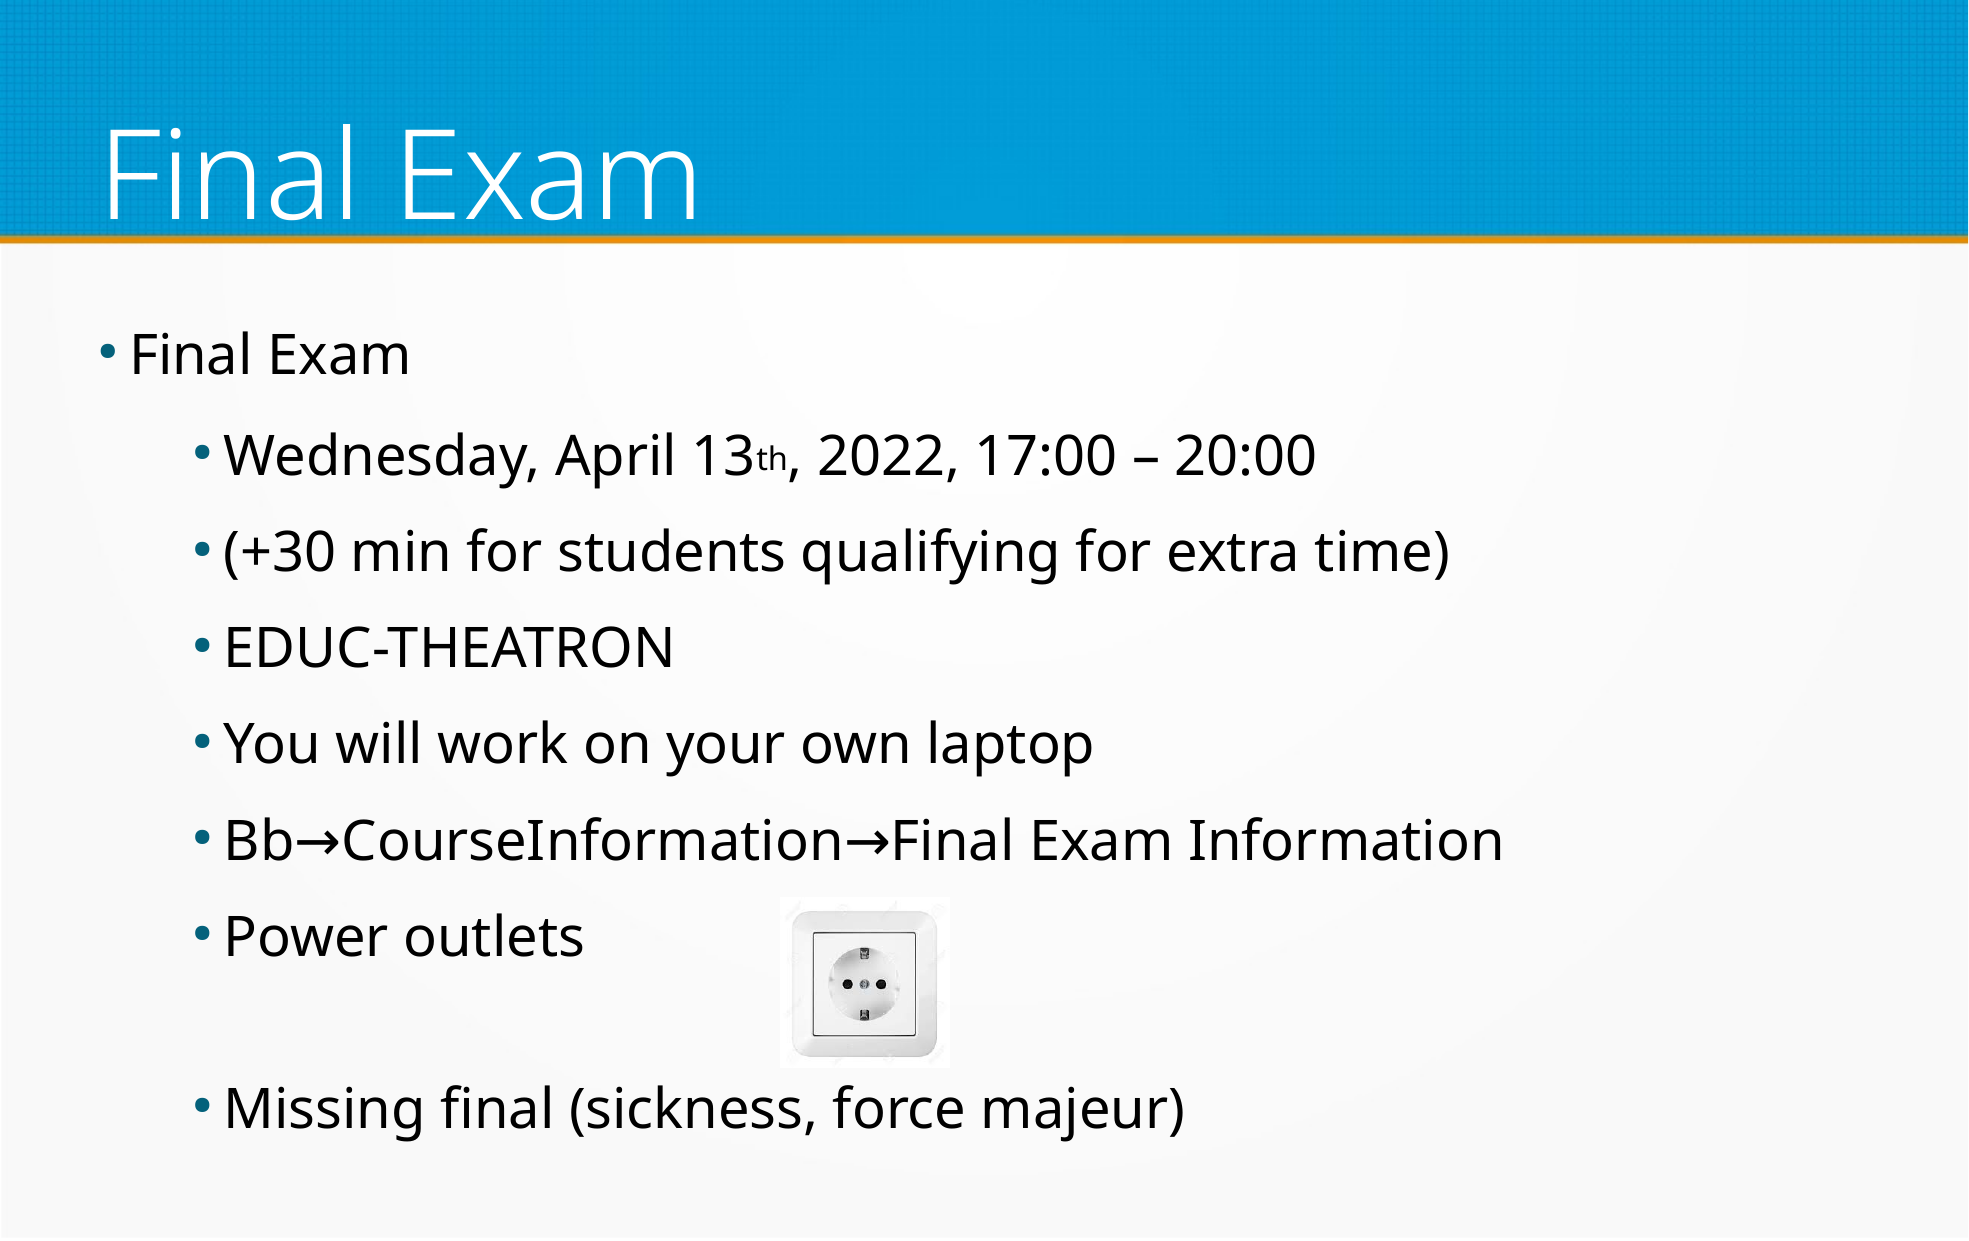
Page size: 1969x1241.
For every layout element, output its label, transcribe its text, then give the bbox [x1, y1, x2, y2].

list Final Exam Wednesday, April 13th, 2022, 17:00 – 20:00 (+30 min for students qualifying for extra time) EDUC-THEATRON You will work on your own laptop Bb→CourseInformation→Final Exam Information Power outlets Missing final (sickness, force majeur) [98, 315, 1860, 1156]
title Final Exam [98, 49, 1870, 257]
picture [0, 233, 1969, 1241]
